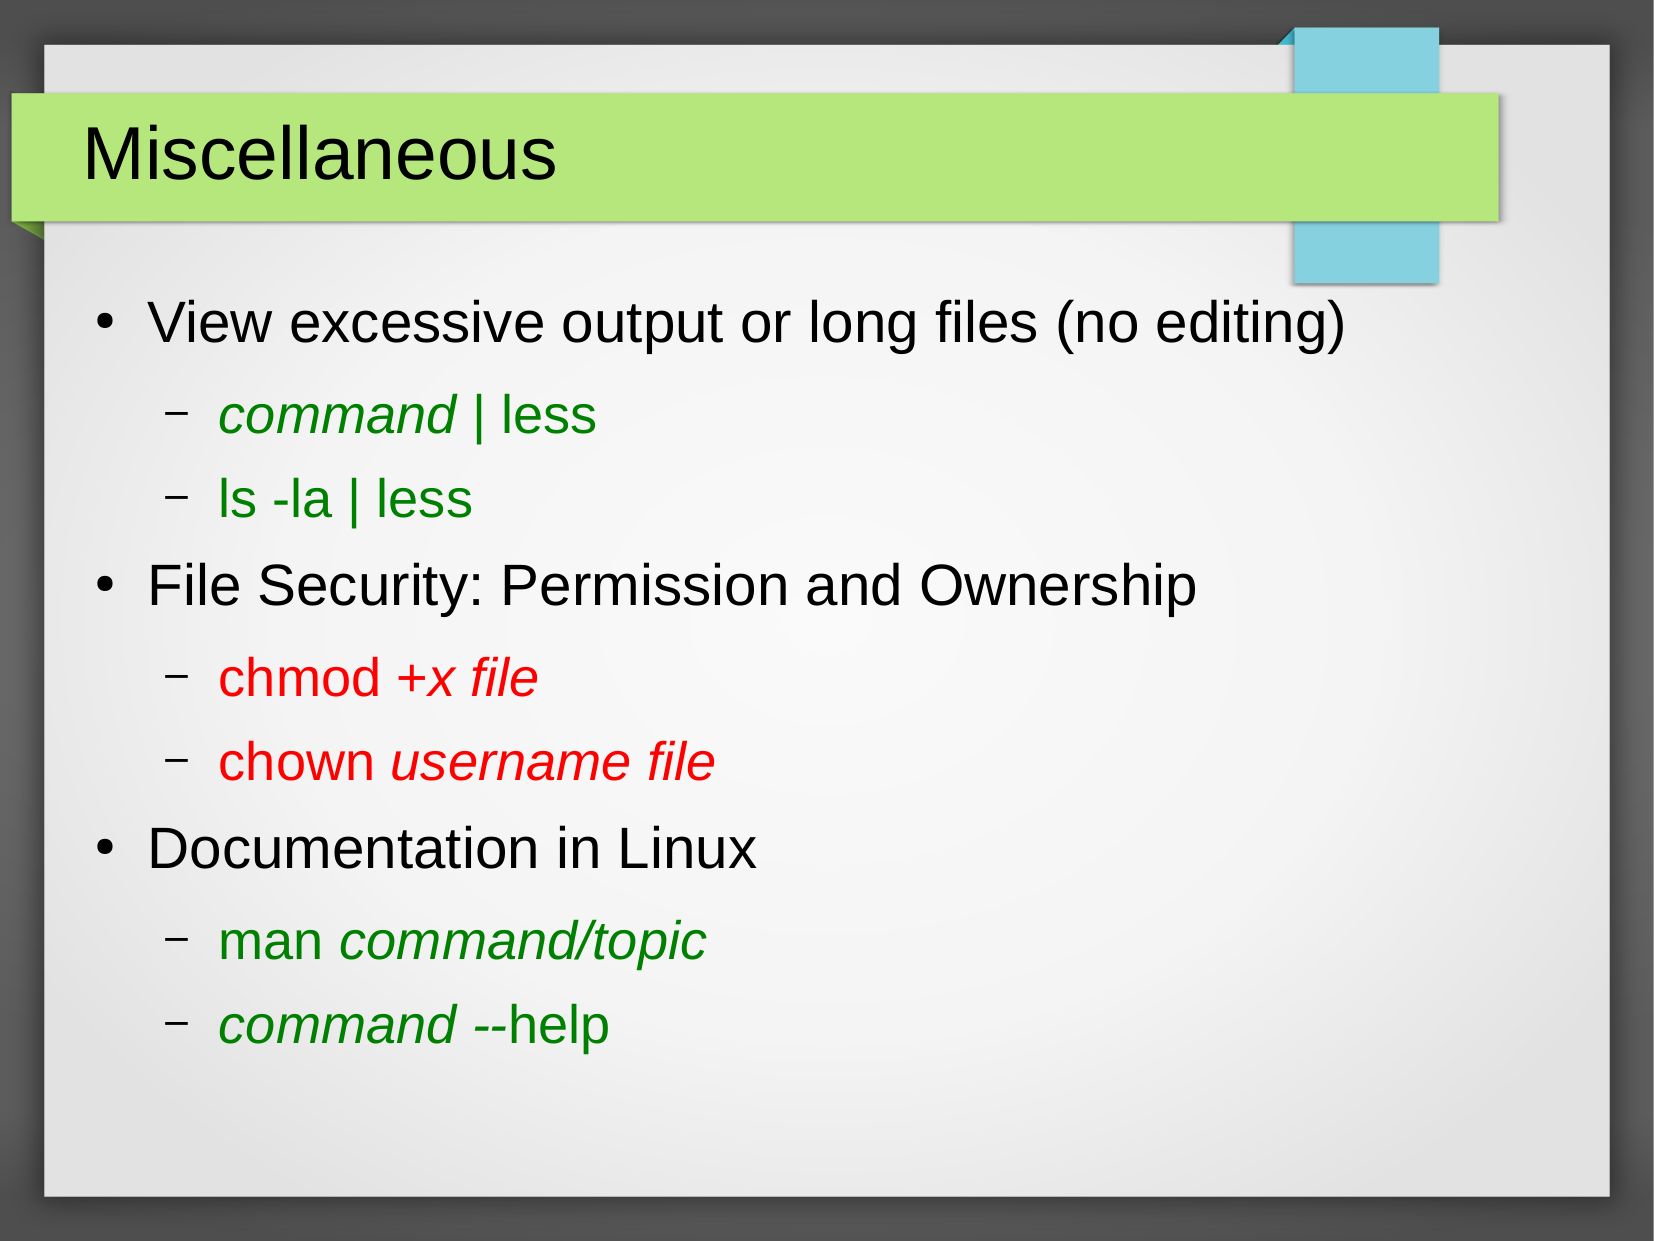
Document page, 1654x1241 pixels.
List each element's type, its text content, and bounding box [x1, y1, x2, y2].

picture [0, 0, 1654, 1241]
title Miscellaneous [82, 94, 1264, 213]
list View excessive output or long files (no editing) command | less ls -la | less File Security: Permission and Ownership chmod +x file chown username file Documentation in Linux man command/topic command --help [76, 290, 1565, 1144]
